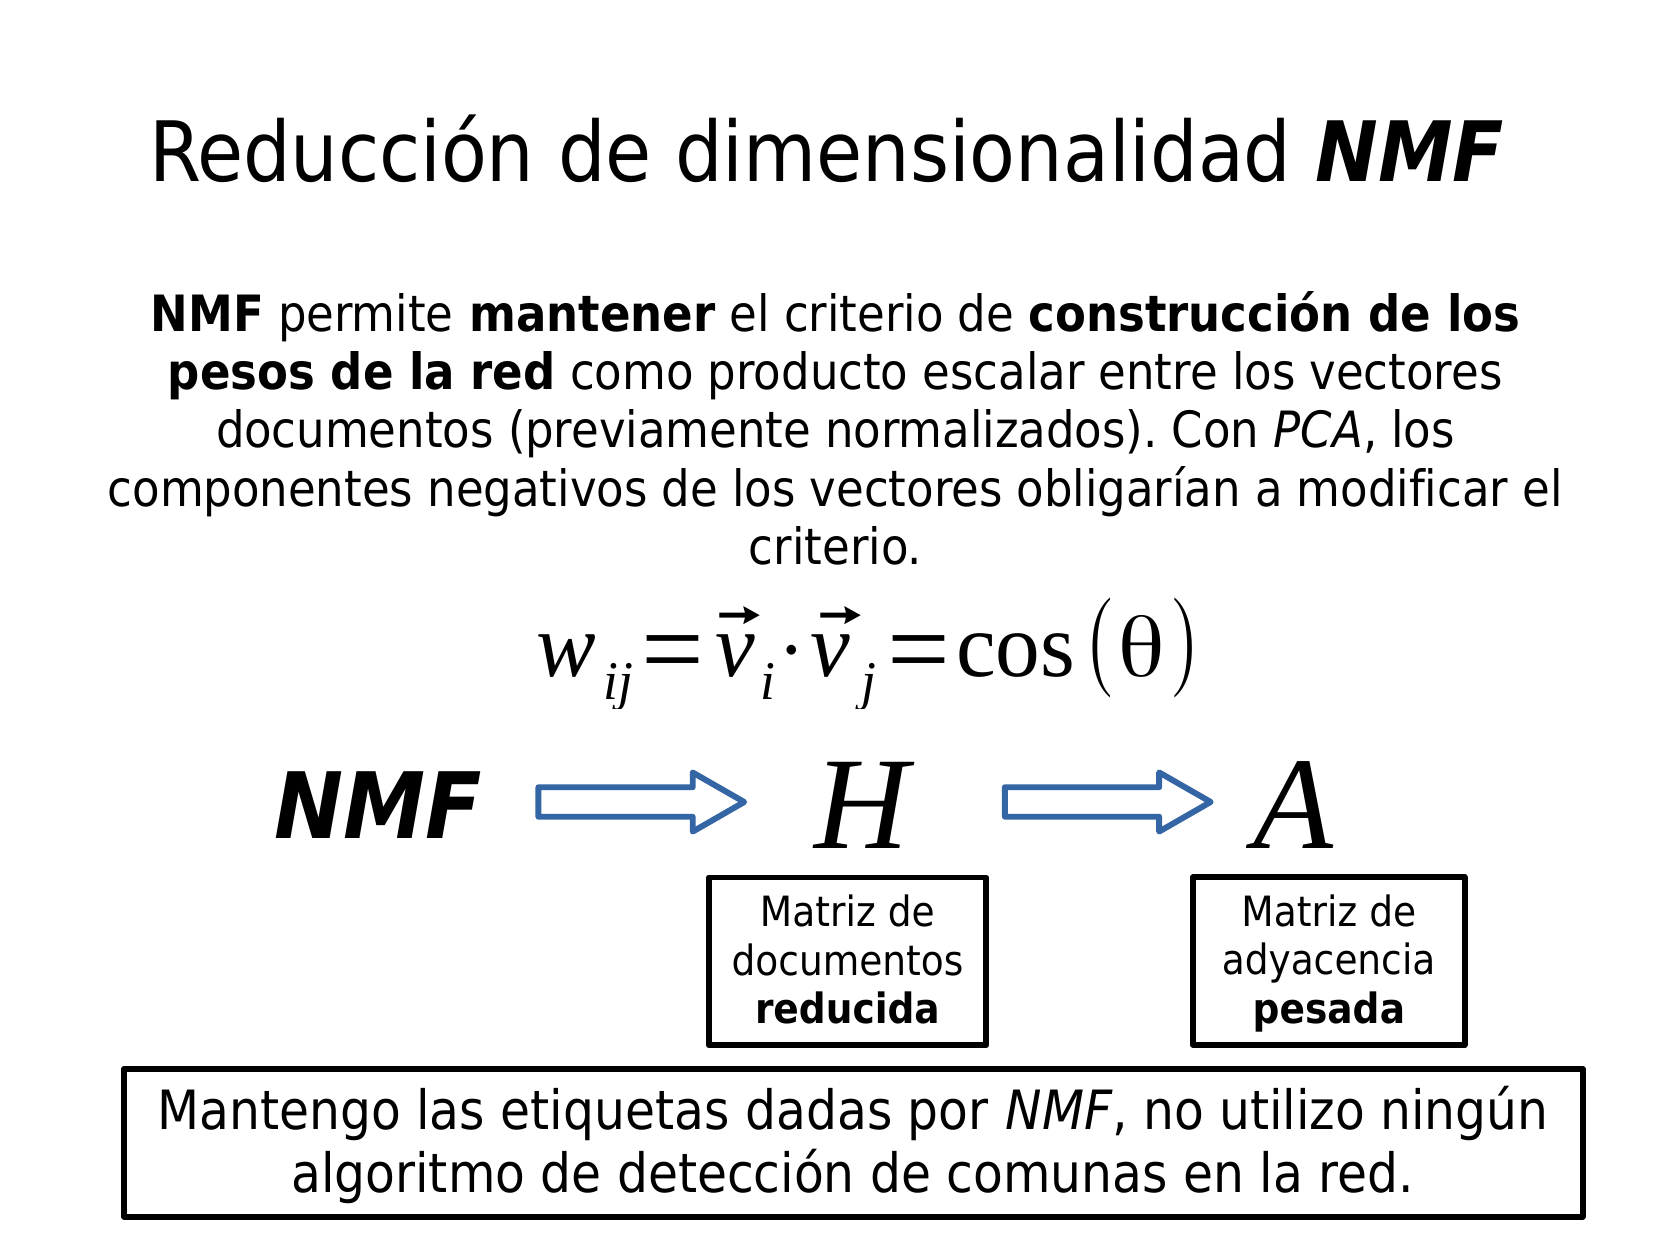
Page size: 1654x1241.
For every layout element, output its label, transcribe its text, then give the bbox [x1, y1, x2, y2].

text_box NMF permite mantener el criterio de construcción de los pesos de la red como producto escalar entre los vectores documentos (previamente normalizados). Con PCA, los componentes negativos de los vectores obligarían a modificar el criterio. [64, 277, 1607, 828]
chart [773, 828, 952, 875]
text_box Matriz de documentos reducida [708, 877, 987, 1046]
chart [513, 590, 1223, 709]
text_box Matriz de adyacencia pesada [1192, 877, 1465, 1045]
text_box Mantengo las etiquetas dadas por NMF, no utilizo ningún algoritmo de detección de comunas en la red. [124, 1068, 1583, 1217]
chart [1204, 726, 1369, 874]
title Reducción de dimensionalidad NMF [82, 49, 1571, 257]
text_box NMF permite mantener el criterio de construcción de los pesos de la red como producto escalar entre los vectores documentos (previamente normalizados). Con PCA, los componentes negativos de los vectores obligarían a modificar el criterio. [1008, 779, 1203, 825]
text_box NMF permite mantener el criterio de construcción de los pesos de la red como producto escalar entre los vectores documentos (previamente normalizados). Con PCA, los componentes negativos de los vectores obligarían a modificar el criterio. [542, 779, 736, 825]
text_box NMF [259, 746, 508, 869]
